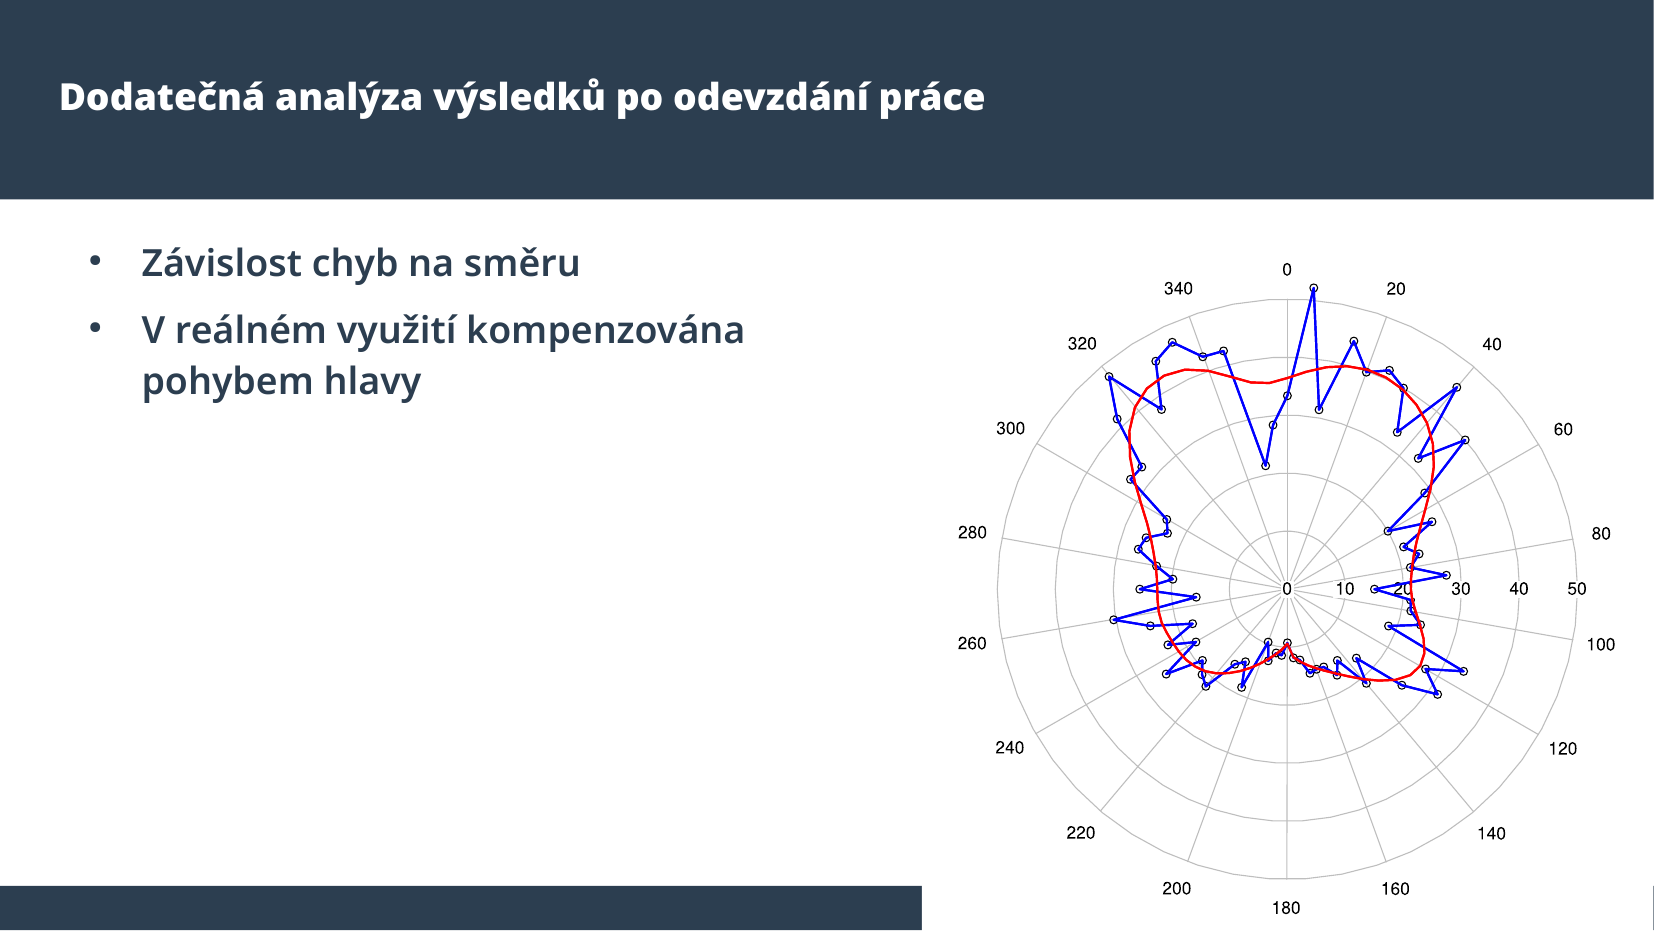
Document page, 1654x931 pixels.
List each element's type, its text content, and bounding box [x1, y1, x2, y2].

list Závislost chyb na směru V reálném využití kompenzována pohybem hlavy [70, 236, 821, 857]
title Dodatečná analýza výsledků po odevzdání práce [59, 37, 1595, 155]
picture [921, 212, 1654, 931]
